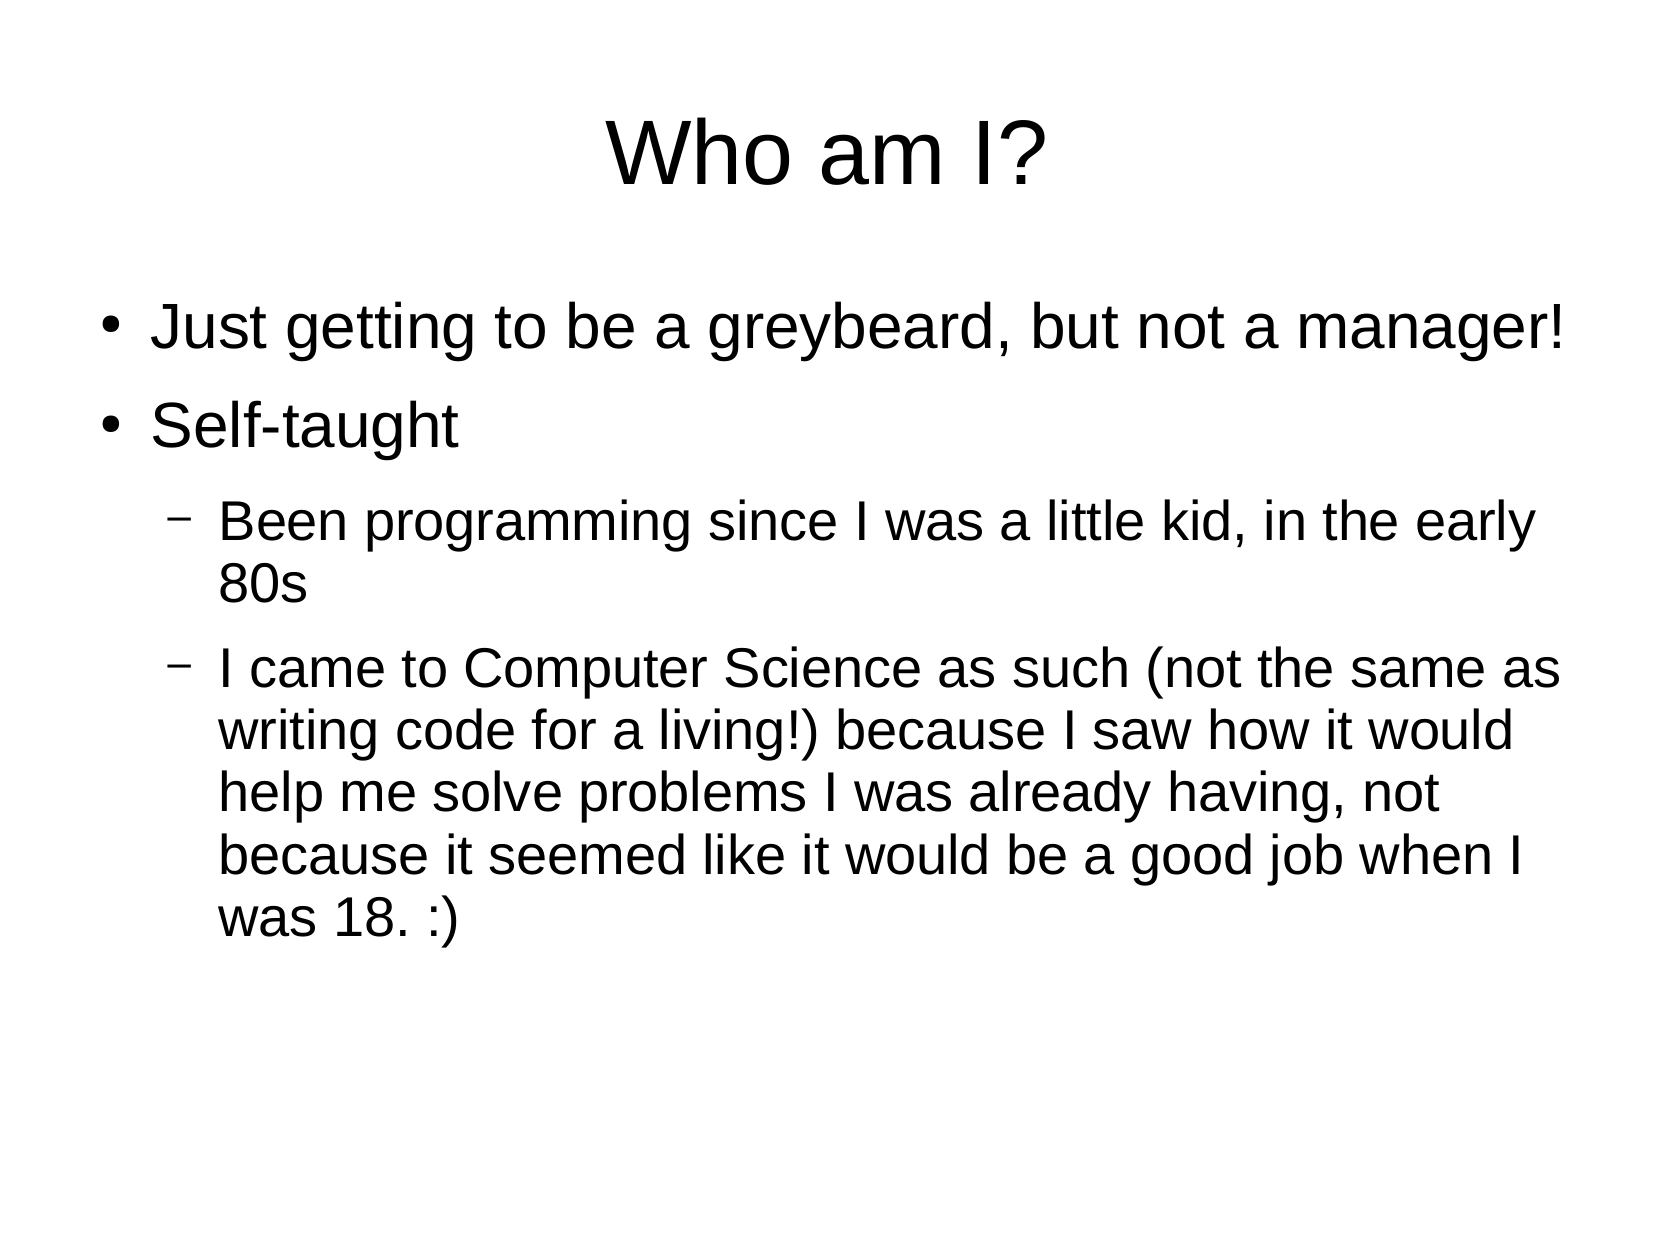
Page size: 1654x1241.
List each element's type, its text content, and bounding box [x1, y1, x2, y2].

title Who am I? [82, 49, 1571, 257]
list Just getting to be a greybeard, but not a manager! Self-taught Been programming since I was a little kid, in the early 80s I came to Computer Science as such (not the same as writing code for a living!) because I saw how it would help me solve problems I was already having, not because it seemed like it would be a good job when I was 18. :) [82, 290, 1571, 1010]
